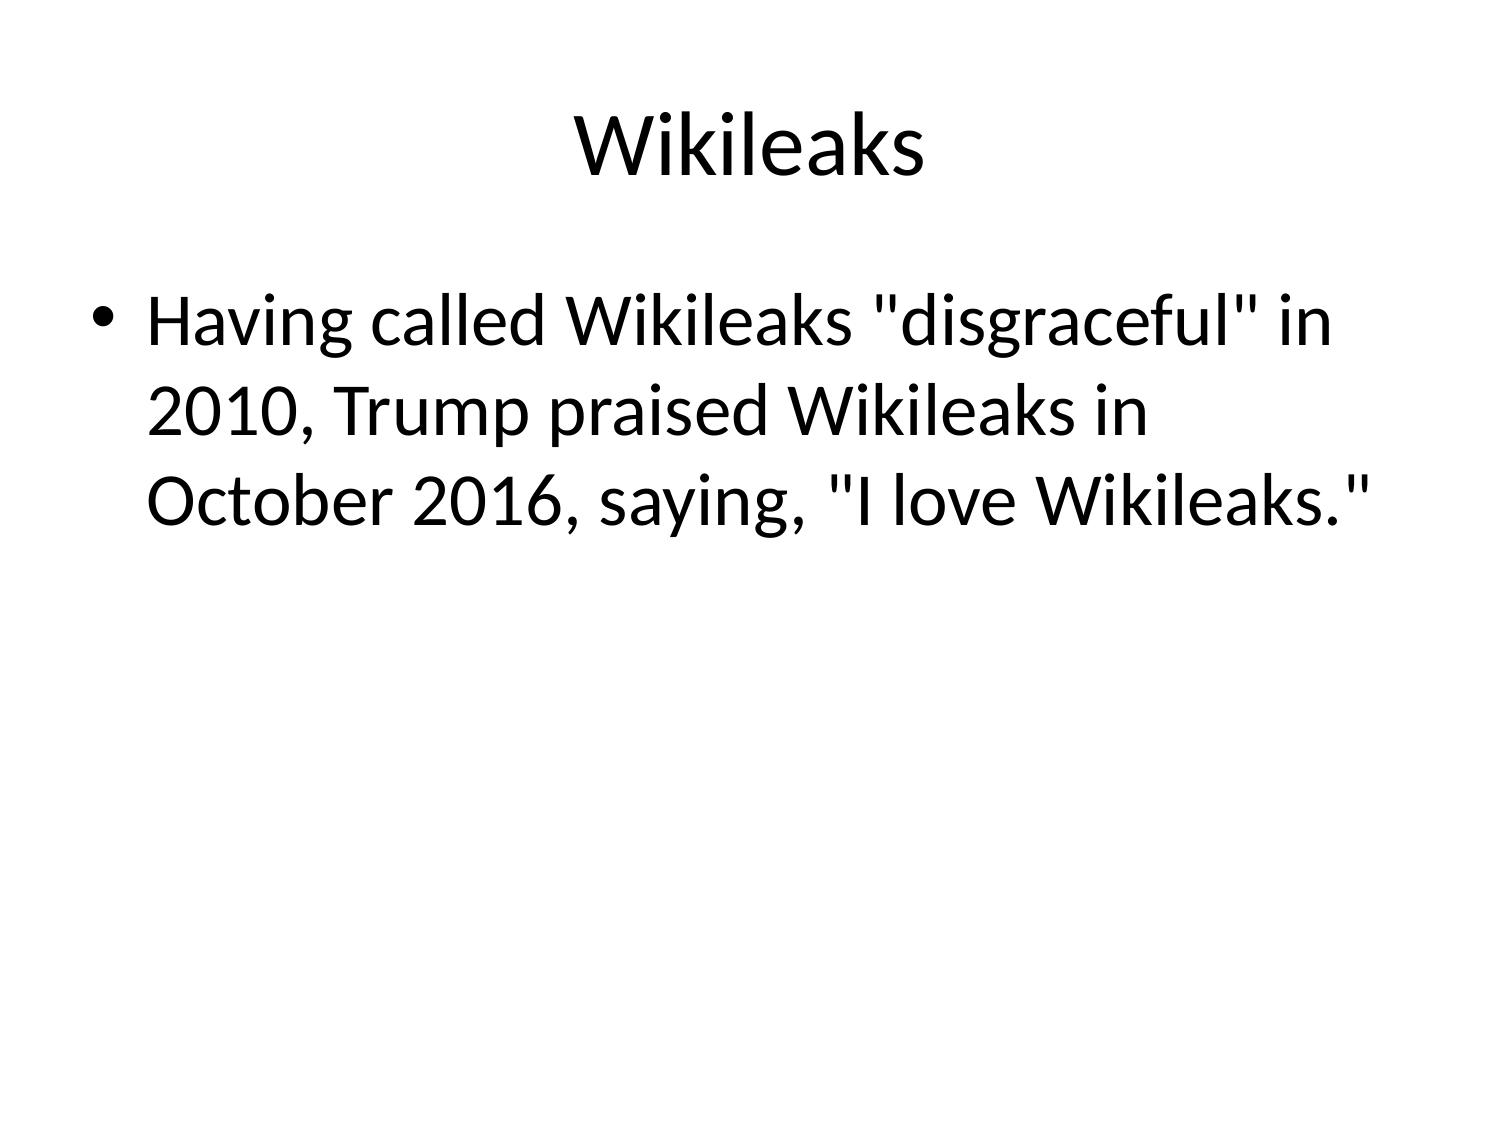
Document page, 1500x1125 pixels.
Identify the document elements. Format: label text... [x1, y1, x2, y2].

list Having called Wikileaks "disgraceful" in 2010, Trump praised Wikileaks in October 2016, saying, "I love Wikileaks." [75, 262, 1425, 1005]
title Wikileaks [75, 45, 1425, 233]
